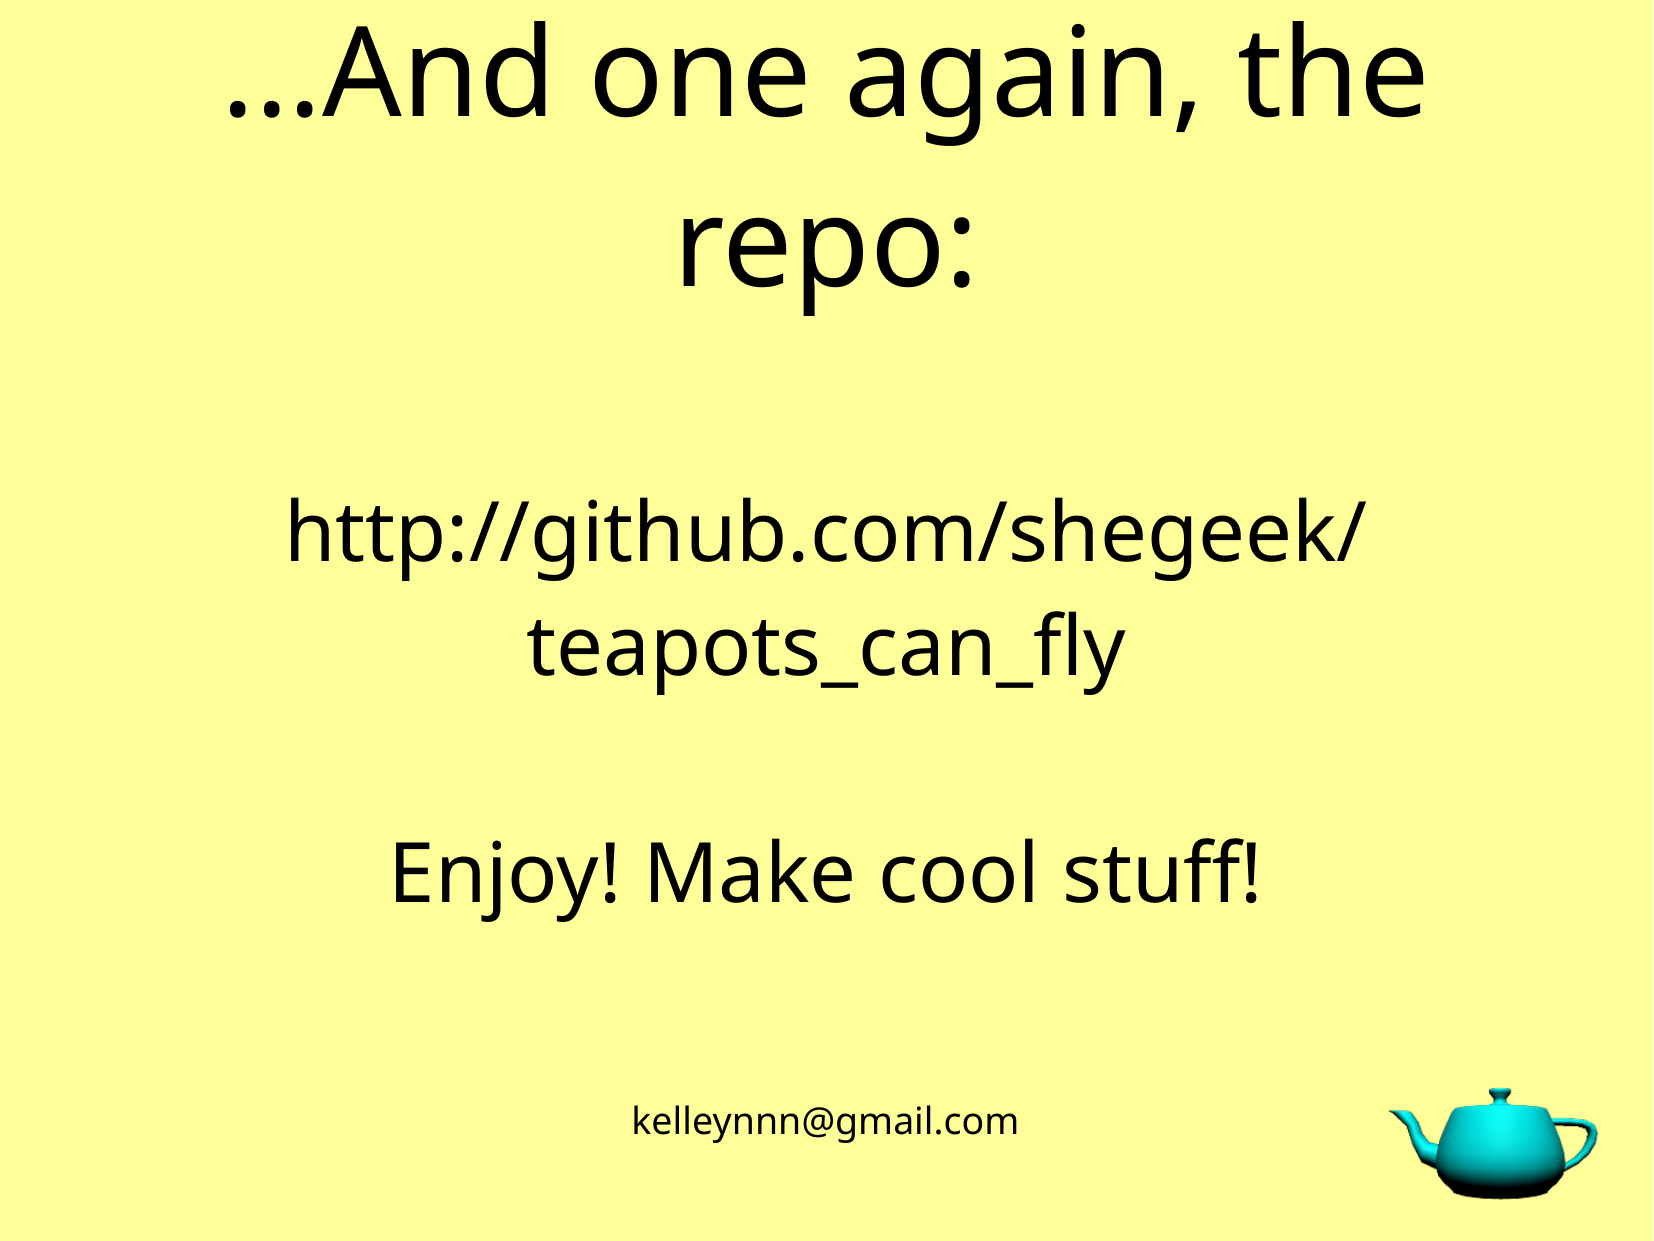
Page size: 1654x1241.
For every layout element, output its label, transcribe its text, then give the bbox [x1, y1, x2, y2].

title ...And one again, the repo: [82, 7, 1571, 299]
text_box kelleynnn@gmail.com [616, 1087, 1006, 1163]
picture [1387, 1085, 1600, 1201]
subtitle http://github.com/shegeek/ teapots_can_fly Enjoy! Make cool stuff! [82, 299, 1571, 1109]
